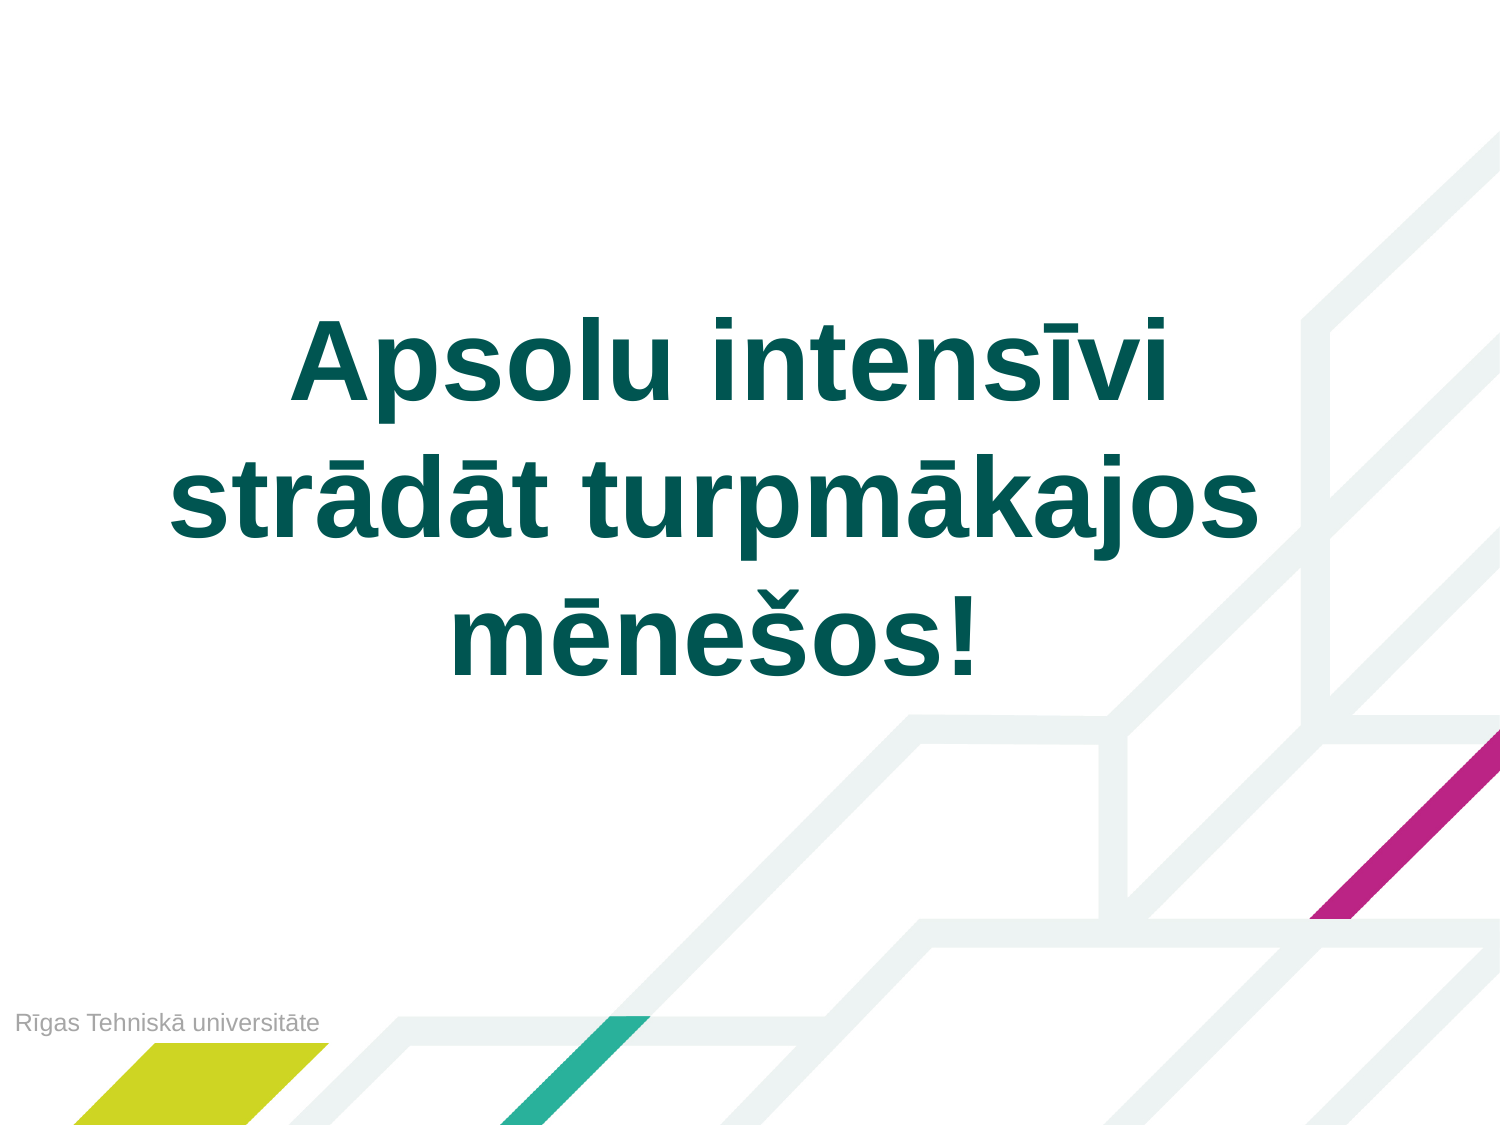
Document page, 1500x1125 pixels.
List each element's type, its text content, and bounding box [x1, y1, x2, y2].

slide_number Rīgas Tehniskā universitāte [0, 998, 406, 1059]
picture [0, 0, 1500, 1125]
title Apsolu intensīvi strādāt turpmākajos mēnešos! [93, 371, 1369, 613]
